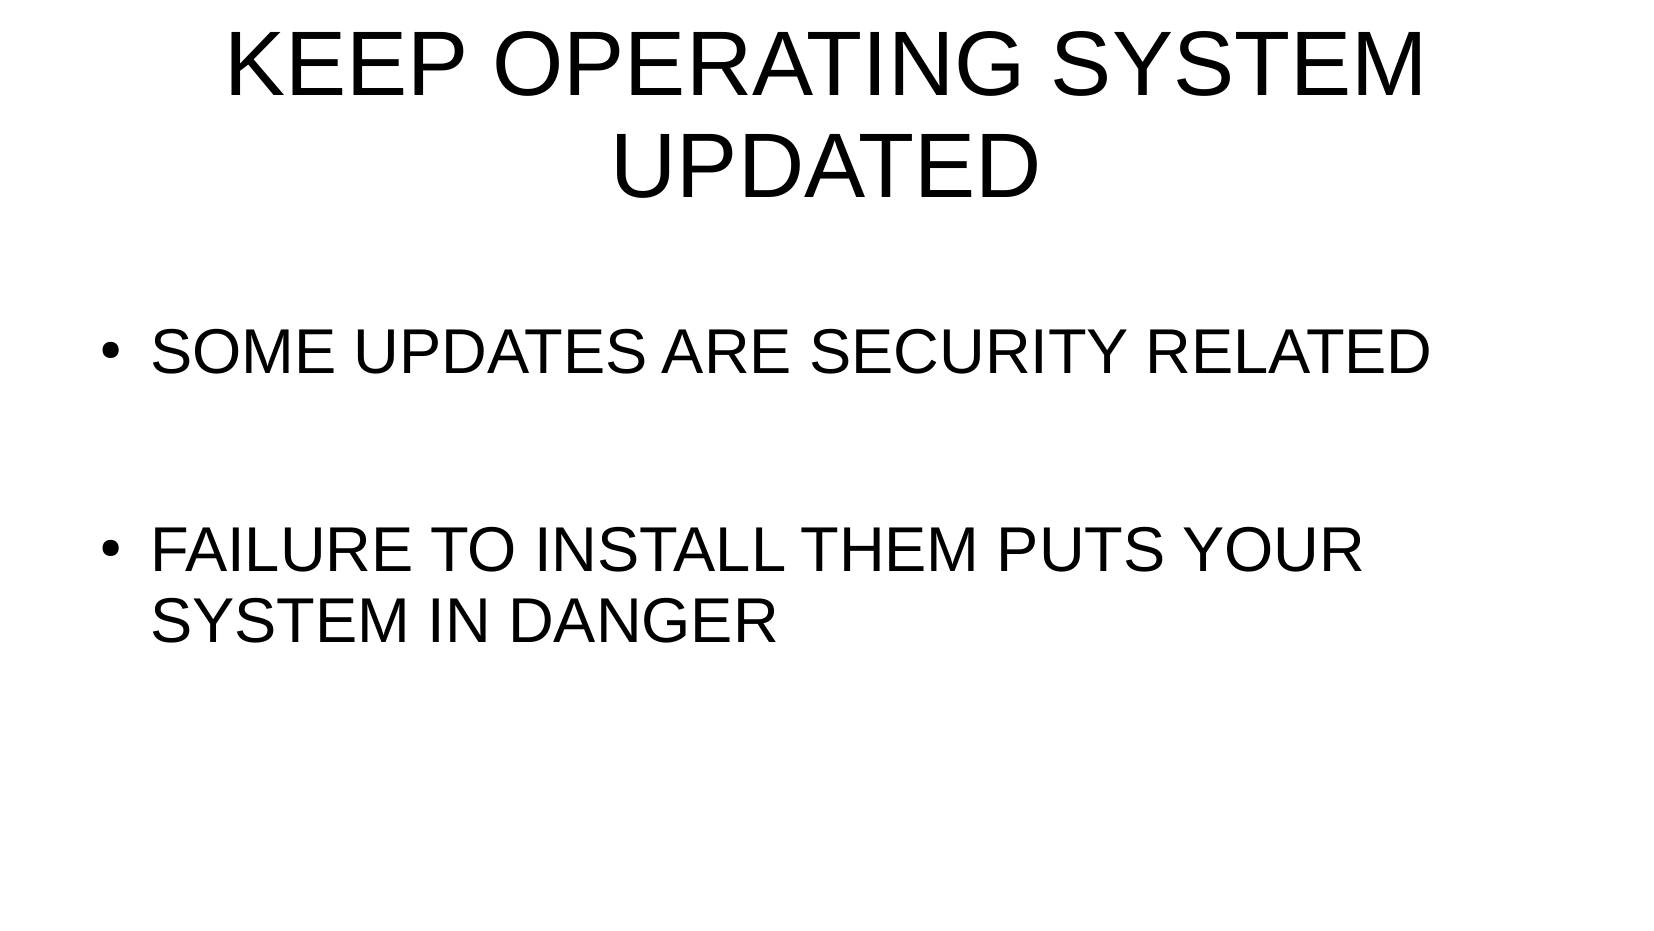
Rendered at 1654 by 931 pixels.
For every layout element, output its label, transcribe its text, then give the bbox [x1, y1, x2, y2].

list SOME UPDATES ARE SECURITY RELATED FAILURE TO INSTALL THEM PUTS YOUR SYSTEM IN DANGER [82, 217, 1571, 758]
title KEEP OPERATING SYSTEM UPDATED [82, 12, 1571, 217]
